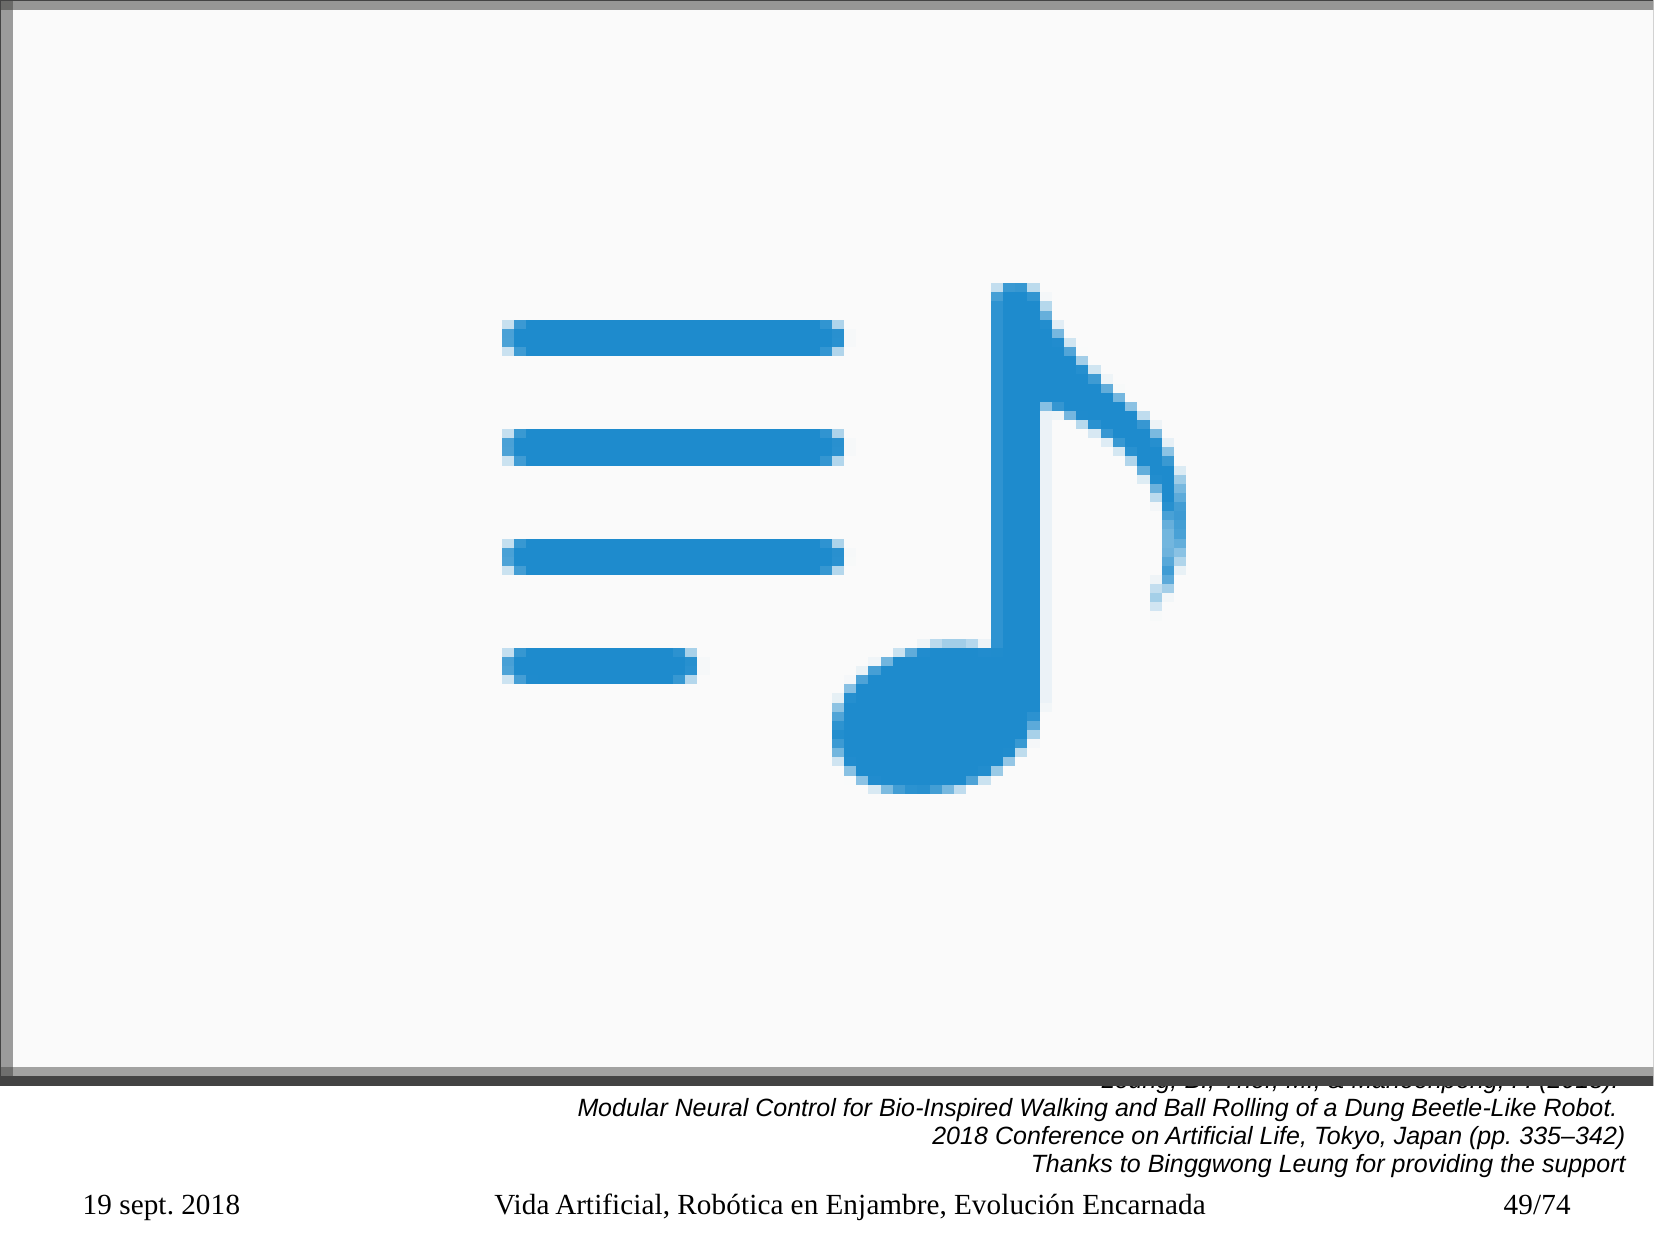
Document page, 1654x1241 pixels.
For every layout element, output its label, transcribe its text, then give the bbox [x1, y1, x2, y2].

text_box [0, 0, 1654, 1087]
text_box Leung, B., Thor, M., & Manoonpong, P. (2018). Modular Neural Control for Bio-Inspired Walking and Ball Rolling of a Dung Beetle-Like Robot. 2018 Conference on Artificial Life, Tokyo, Japan (pp. 335–342) Thanks to Binggwong Leung for providing the support [177, 1087, 1642, 1186]
